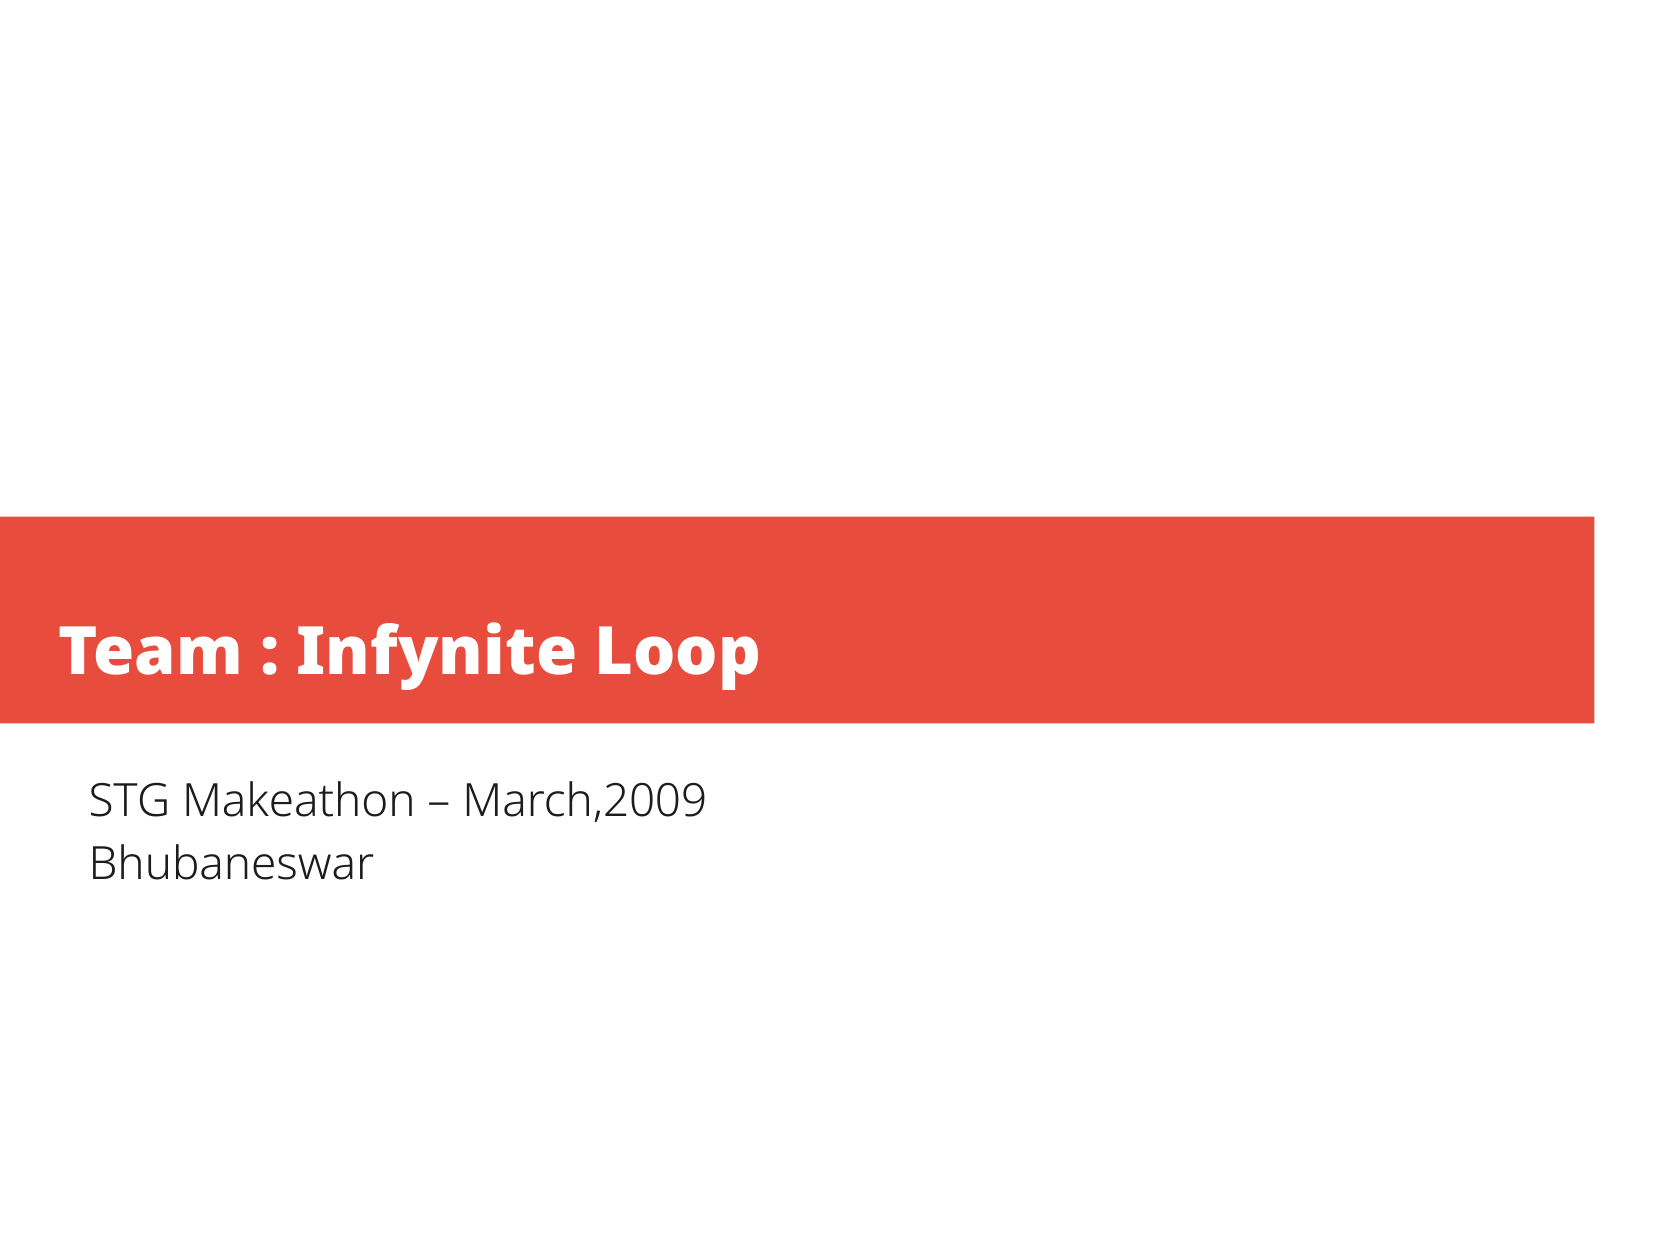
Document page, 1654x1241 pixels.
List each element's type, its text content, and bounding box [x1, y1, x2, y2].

title Team : Infynite Loop [59, 546, 1595, 694]
subtitle STG Makeathon – March,2009 Bhubaneswar [88, 767, 1595, 1182]
